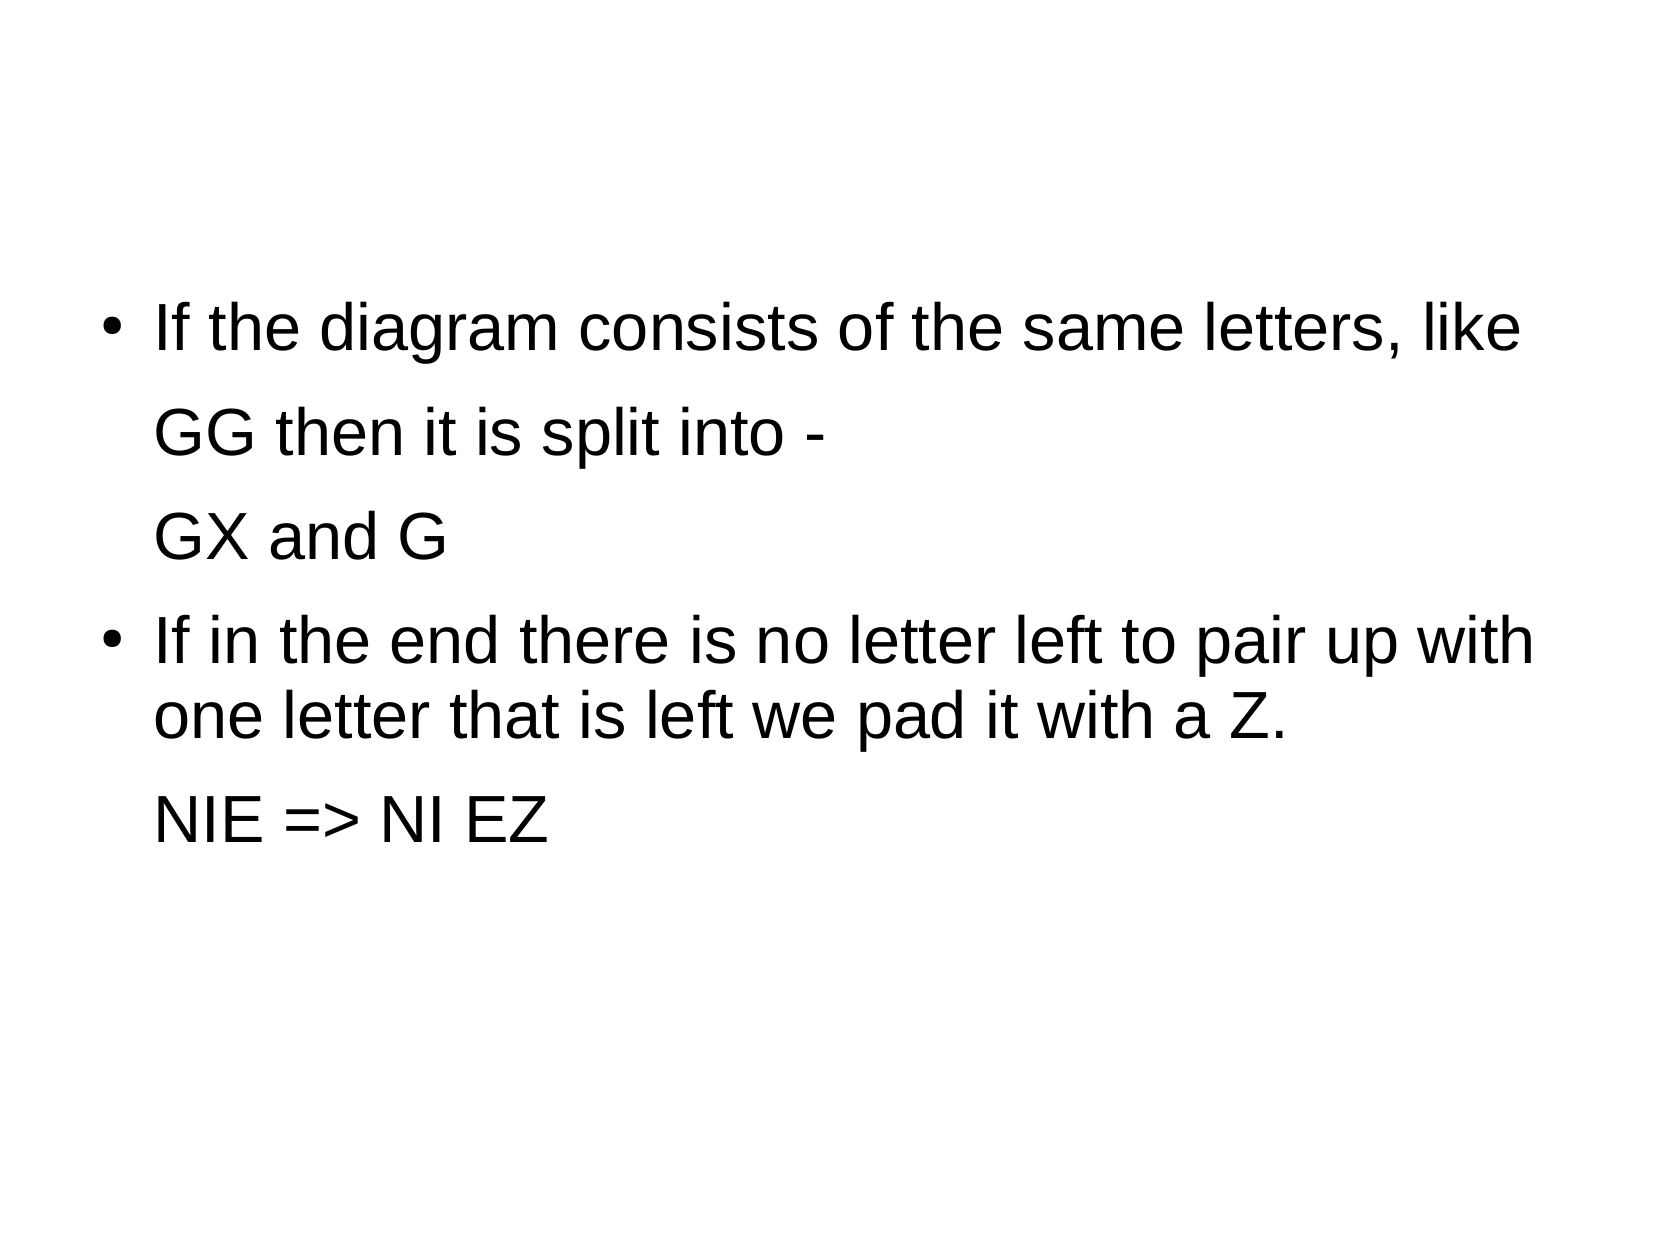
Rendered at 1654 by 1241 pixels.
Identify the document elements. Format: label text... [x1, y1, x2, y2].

list If the diagram consists of the same letters, like GG then it is split into - GX and G If in the end there is no letter left to pair up with one letter that is left we pad it with a Z. NIE => NI EZ [82, 290, 1571, 1109]
